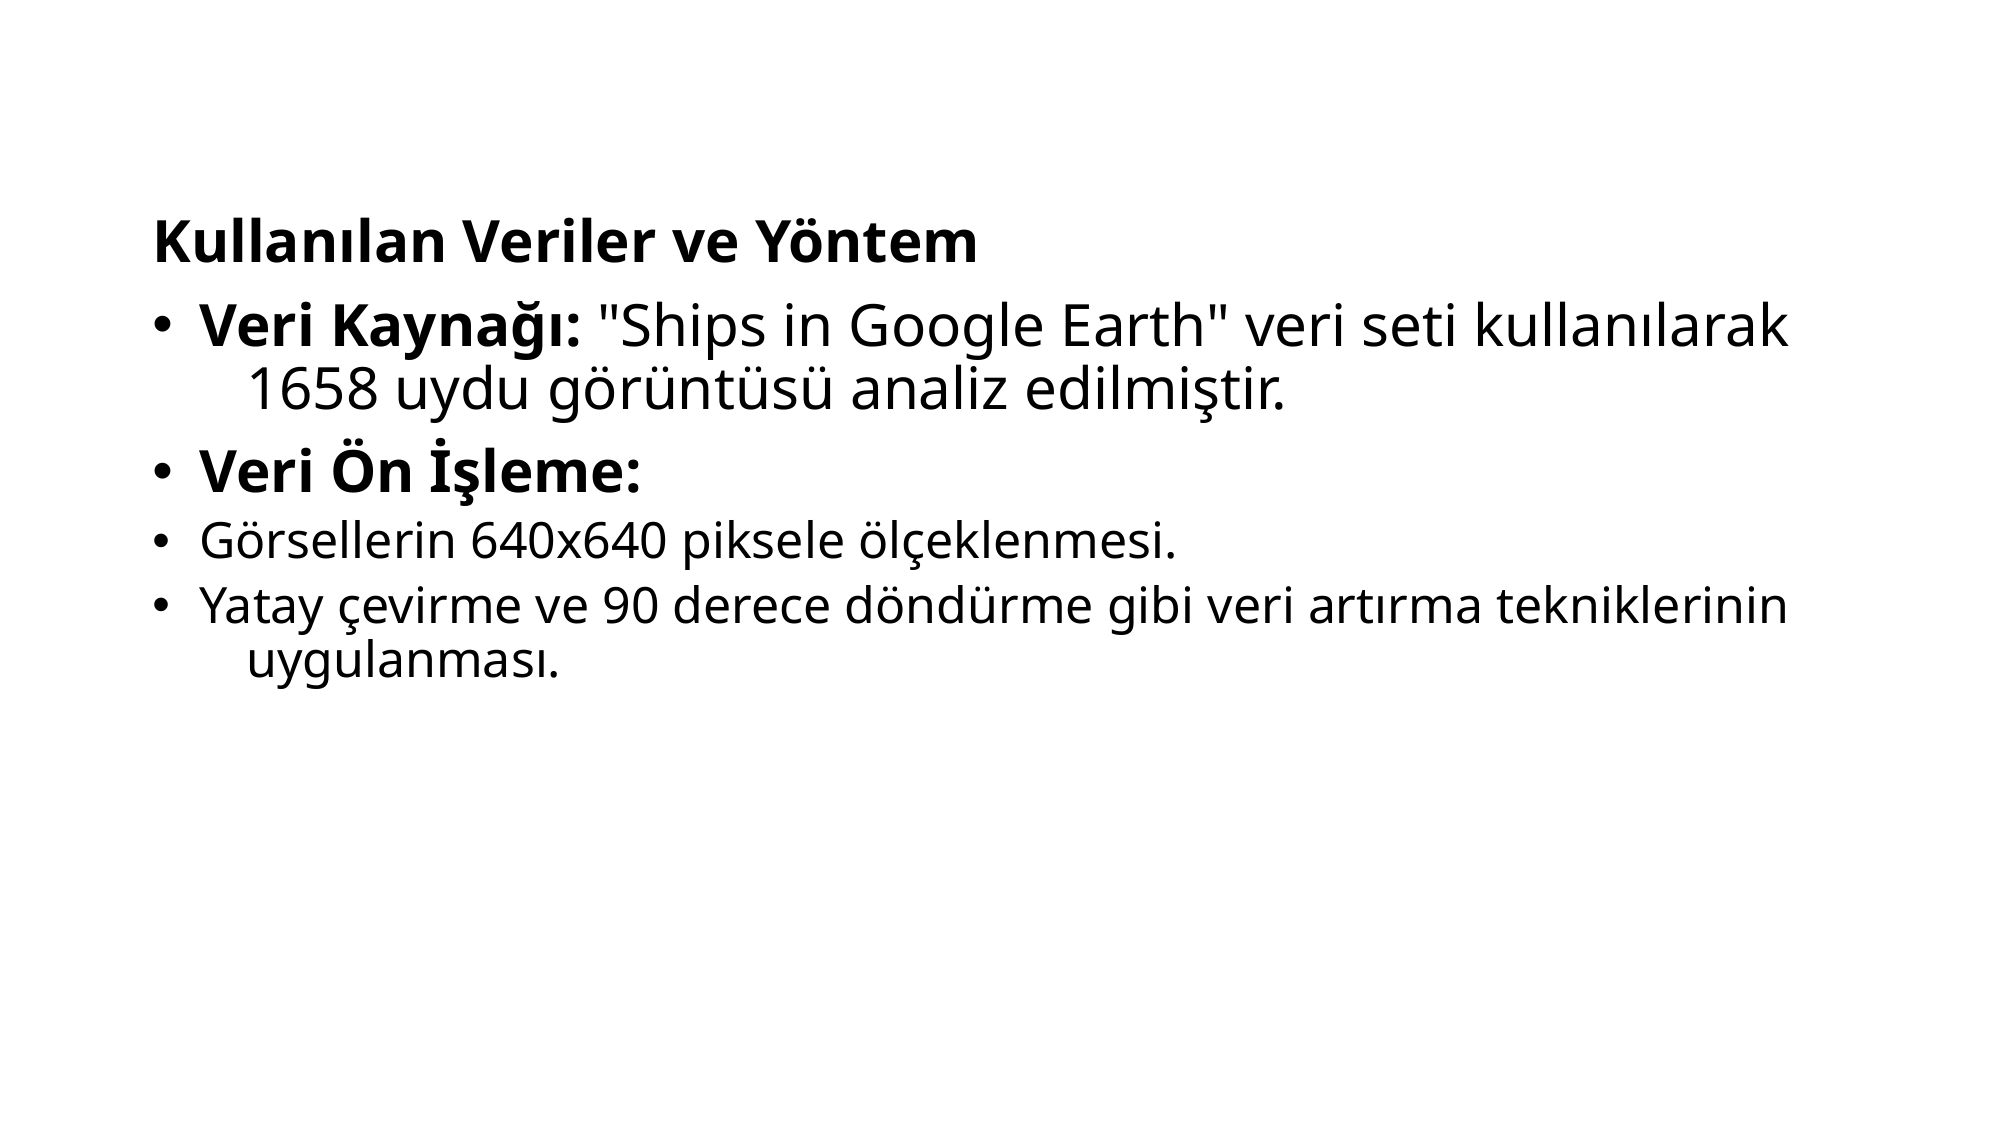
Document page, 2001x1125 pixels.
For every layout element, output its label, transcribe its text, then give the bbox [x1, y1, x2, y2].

list Kullanılan Veriler ve Yöntem Veri Kaynağı: "Ships in Google Earth" veri seti kullanılarak 1658 uydu görüntüsü analiz edilmiştir. Veri Ön İşleme: Görsellerin 640x640 piksele ölçeklenmesi. Yatay çevirme ve 90 derece döndürme gibi veri artırma tekniklerinin uygulanması. [137, 204, 1863, 919]
